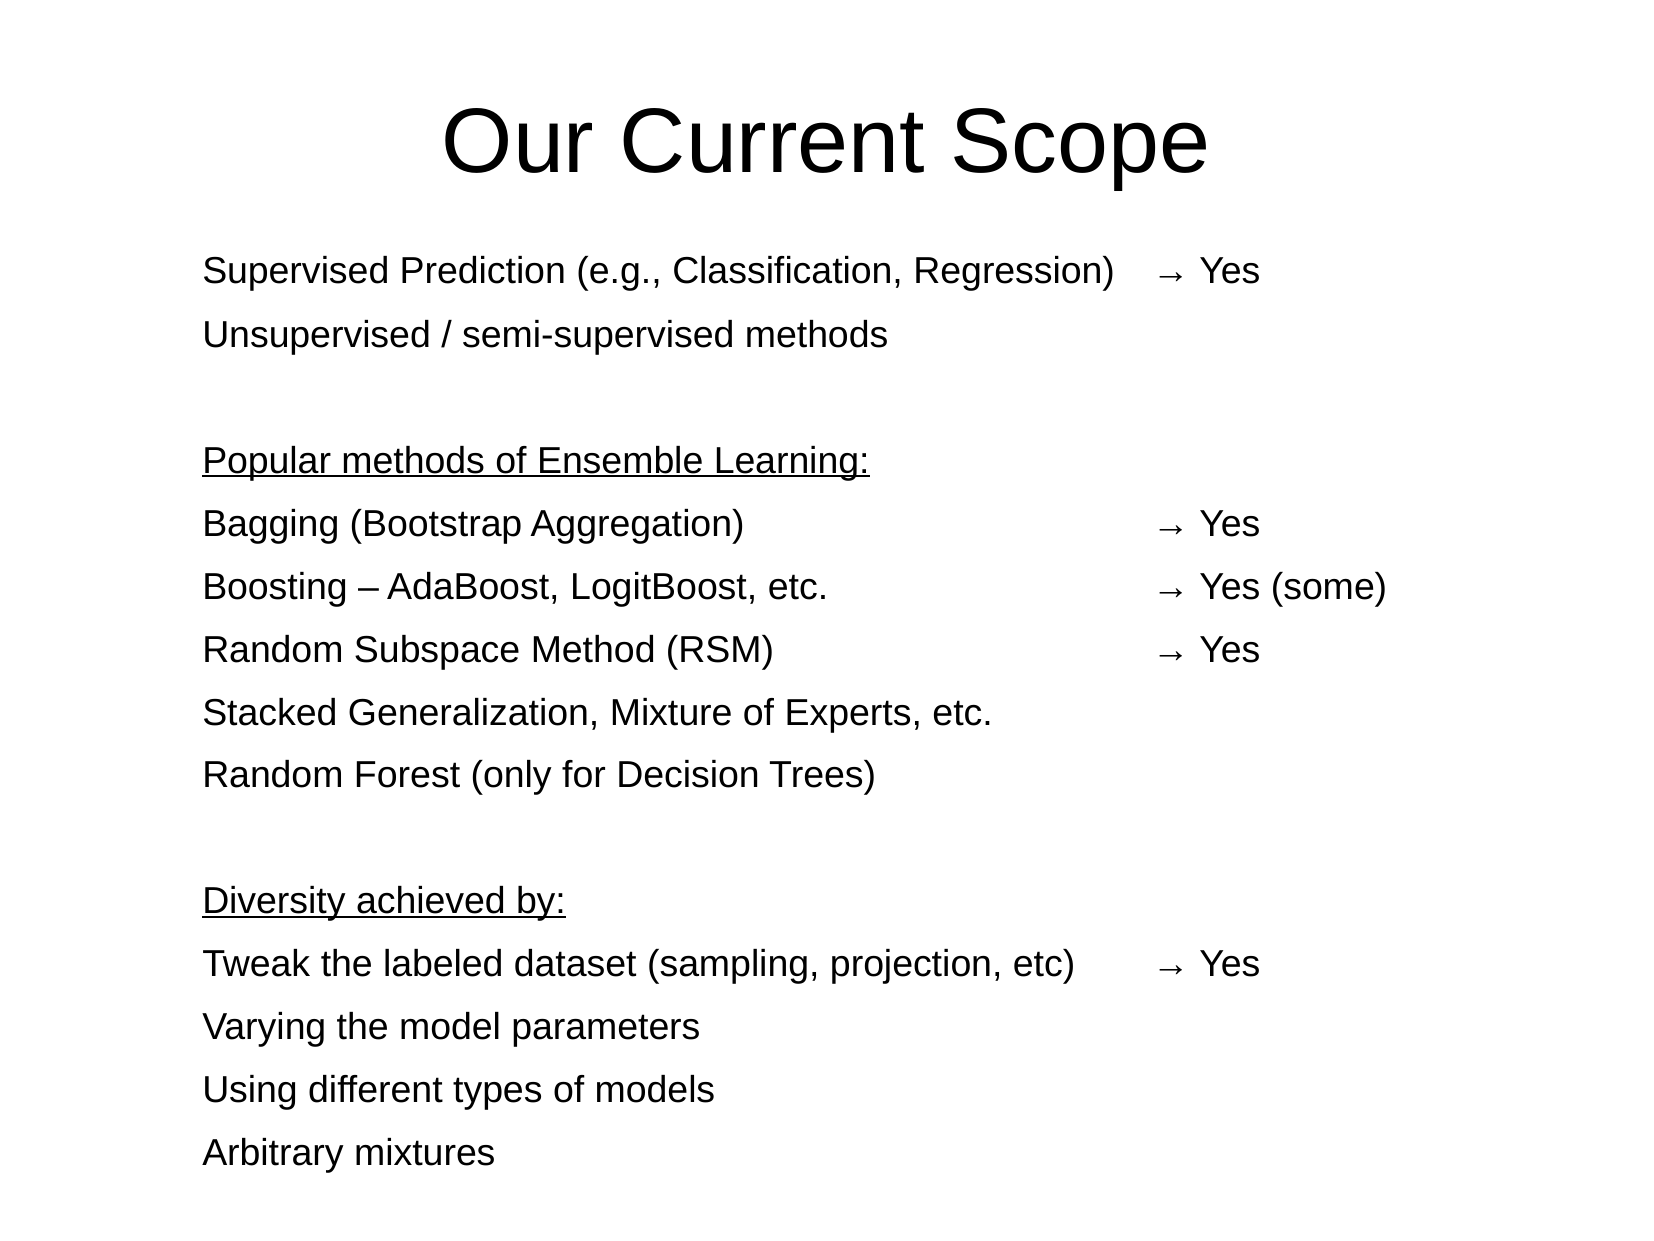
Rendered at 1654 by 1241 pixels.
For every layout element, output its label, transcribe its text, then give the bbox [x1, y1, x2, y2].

title Our Current Scope [82, 37, 1571, 245]
text_box Supervised Prediction (e.g., Classification, Regression) → Yes Unsupervised / semi-supervised methods Popular methods of Ensemble Learning: Bagging (Bootstrap Aggregation) → Yes Boosting – AdaBoost, LogitBoost, etc. → Yes (some) Random Subspace Method (RSM) → Yes Stacked Generalization, Mixture of Experts, etc. Random Forest (only for Decision Trees) Diversity achieved by: Tweak the labeled dataset (sampling, projection, etc) → Yes Varying the model parameters Using different types of models Arbitrary mixtures [187, 242, 1532, 1183]
